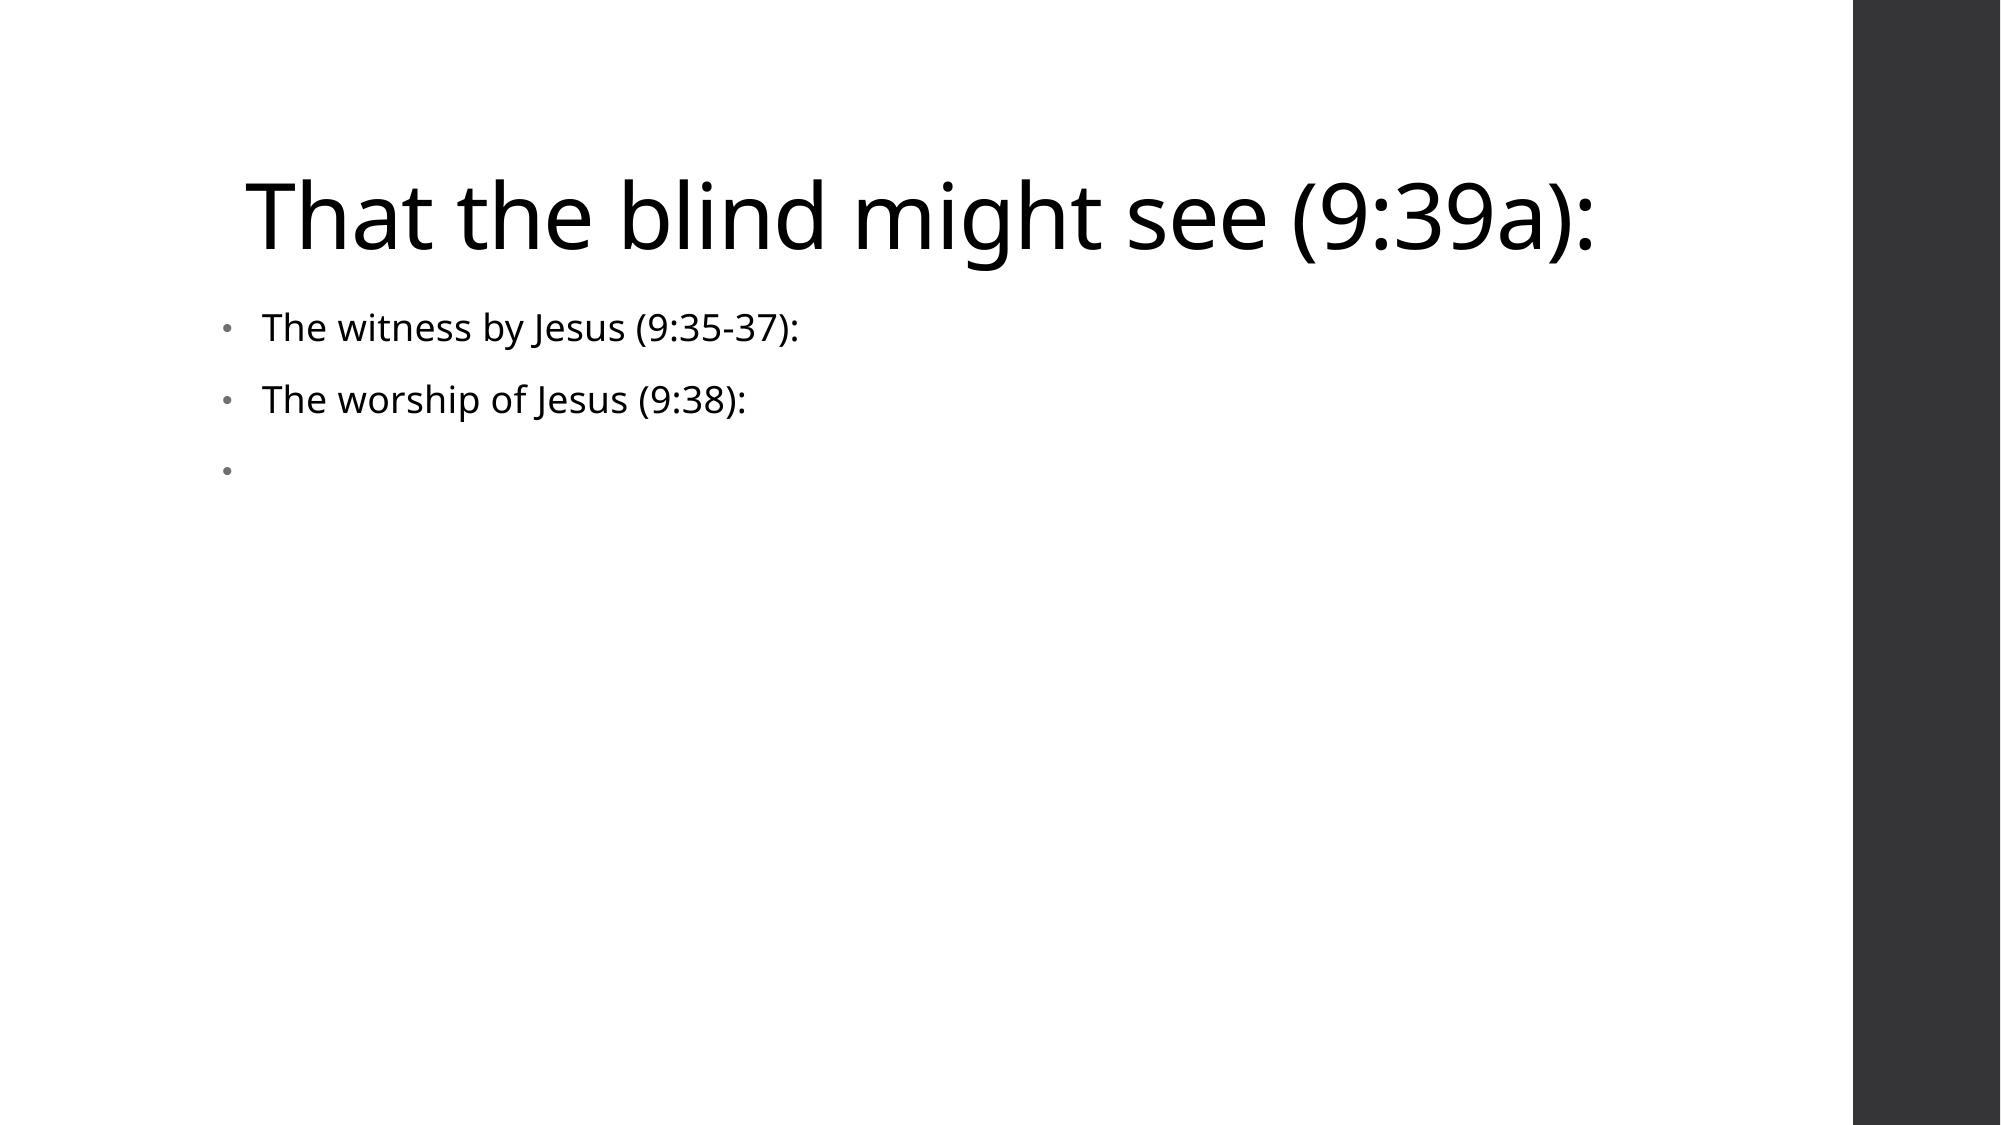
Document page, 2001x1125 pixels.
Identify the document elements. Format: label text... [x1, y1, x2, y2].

list The witness by Jesus (9:35-37): The worship of Jesus (9:38): [206, 299, 1617, 1014]
title That the blind might see (9:39a): [206, 60, 1797, 278]
